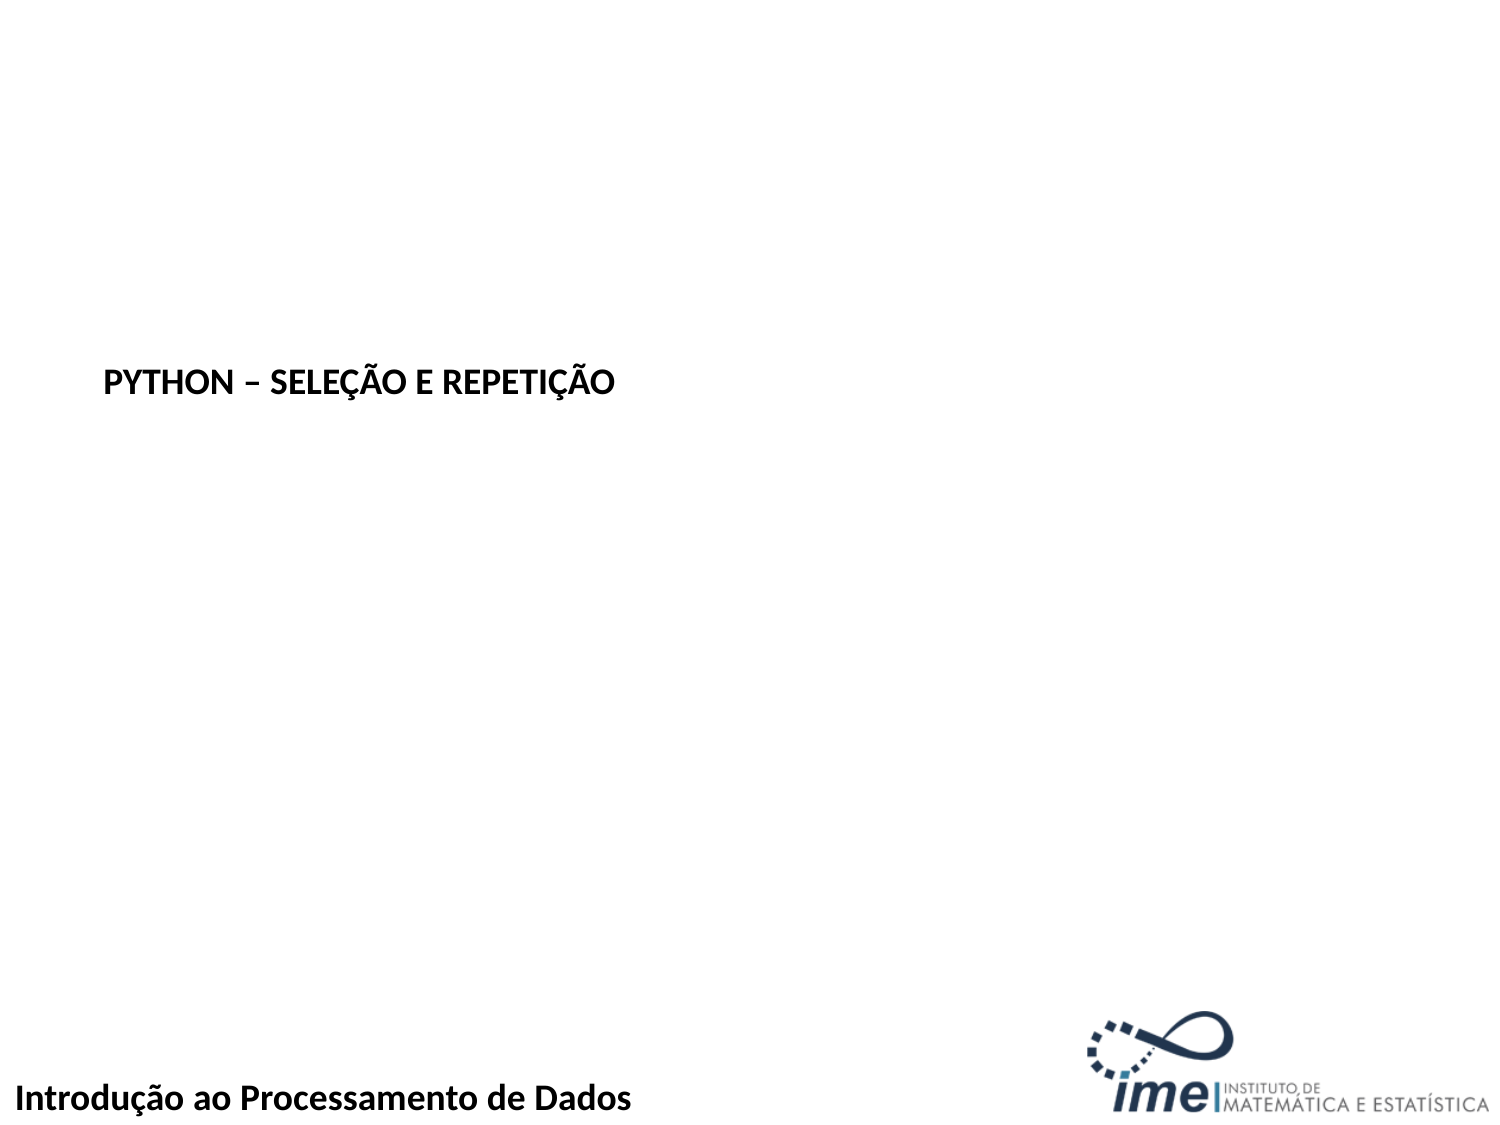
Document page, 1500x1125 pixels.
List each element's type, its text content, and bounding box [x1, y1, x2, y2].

picture [1086, 1011, 1495, 1115]
title PYTHON – SELEÇÃO E REPETIÇÃO [88, 349, 1388, 591]
